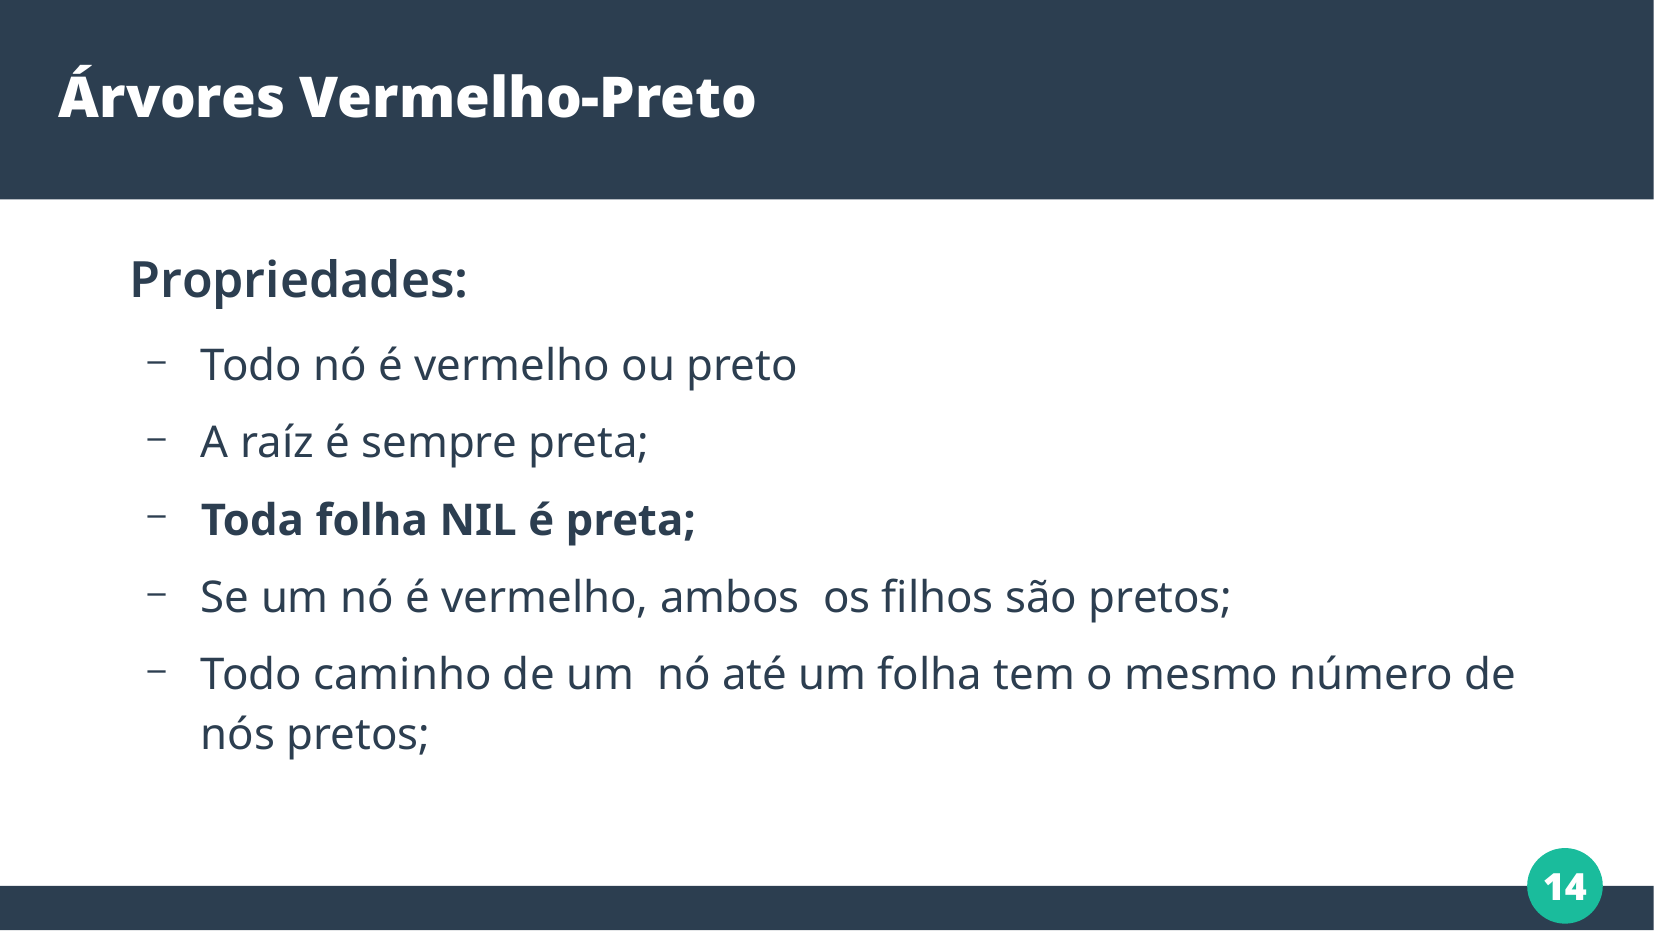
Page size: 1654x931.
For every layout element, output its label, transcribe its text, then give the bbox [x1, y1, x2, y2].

title Árvores Vermelho-Preto [59, 37, 1595, 156]
list Propriedades: Todo nó é vermelho ou preto A raíz é sempre preta; Toda folha NIL é preta; Se um nó é vermelho, ambos os filhos são pretos; Todo caminho de um nó até um folha tem o mesmo número de nós pretos; [59, 243, 1595, 864]
